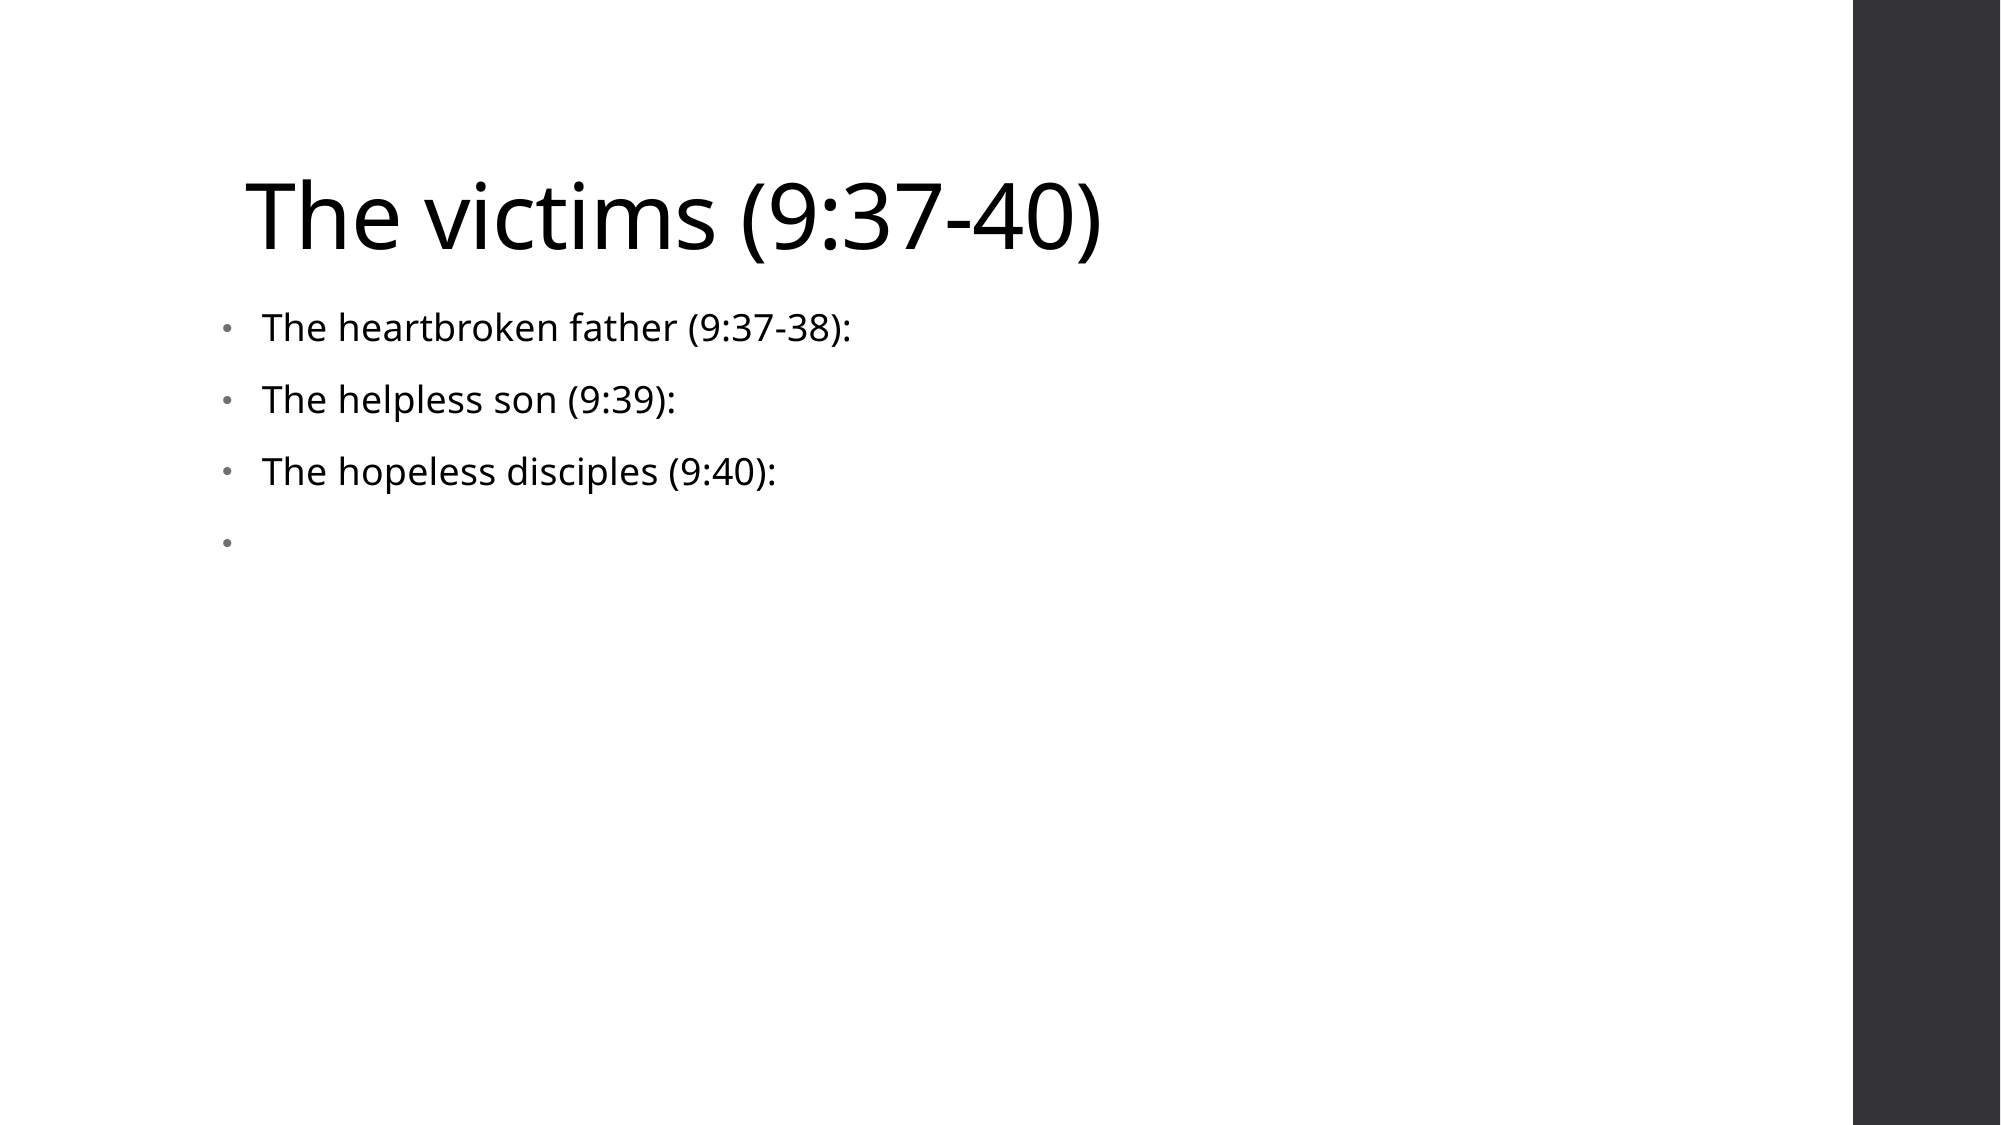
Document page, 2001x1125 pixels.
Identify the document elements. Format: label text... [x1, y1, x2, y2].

list The heartbroken father (9:37-38): The helpless son (9:39): The hopeless disciples (9:40): [206, 299, 1617, 1014]
title The victims (9:37-40) [206, 60, 1797, 278]
